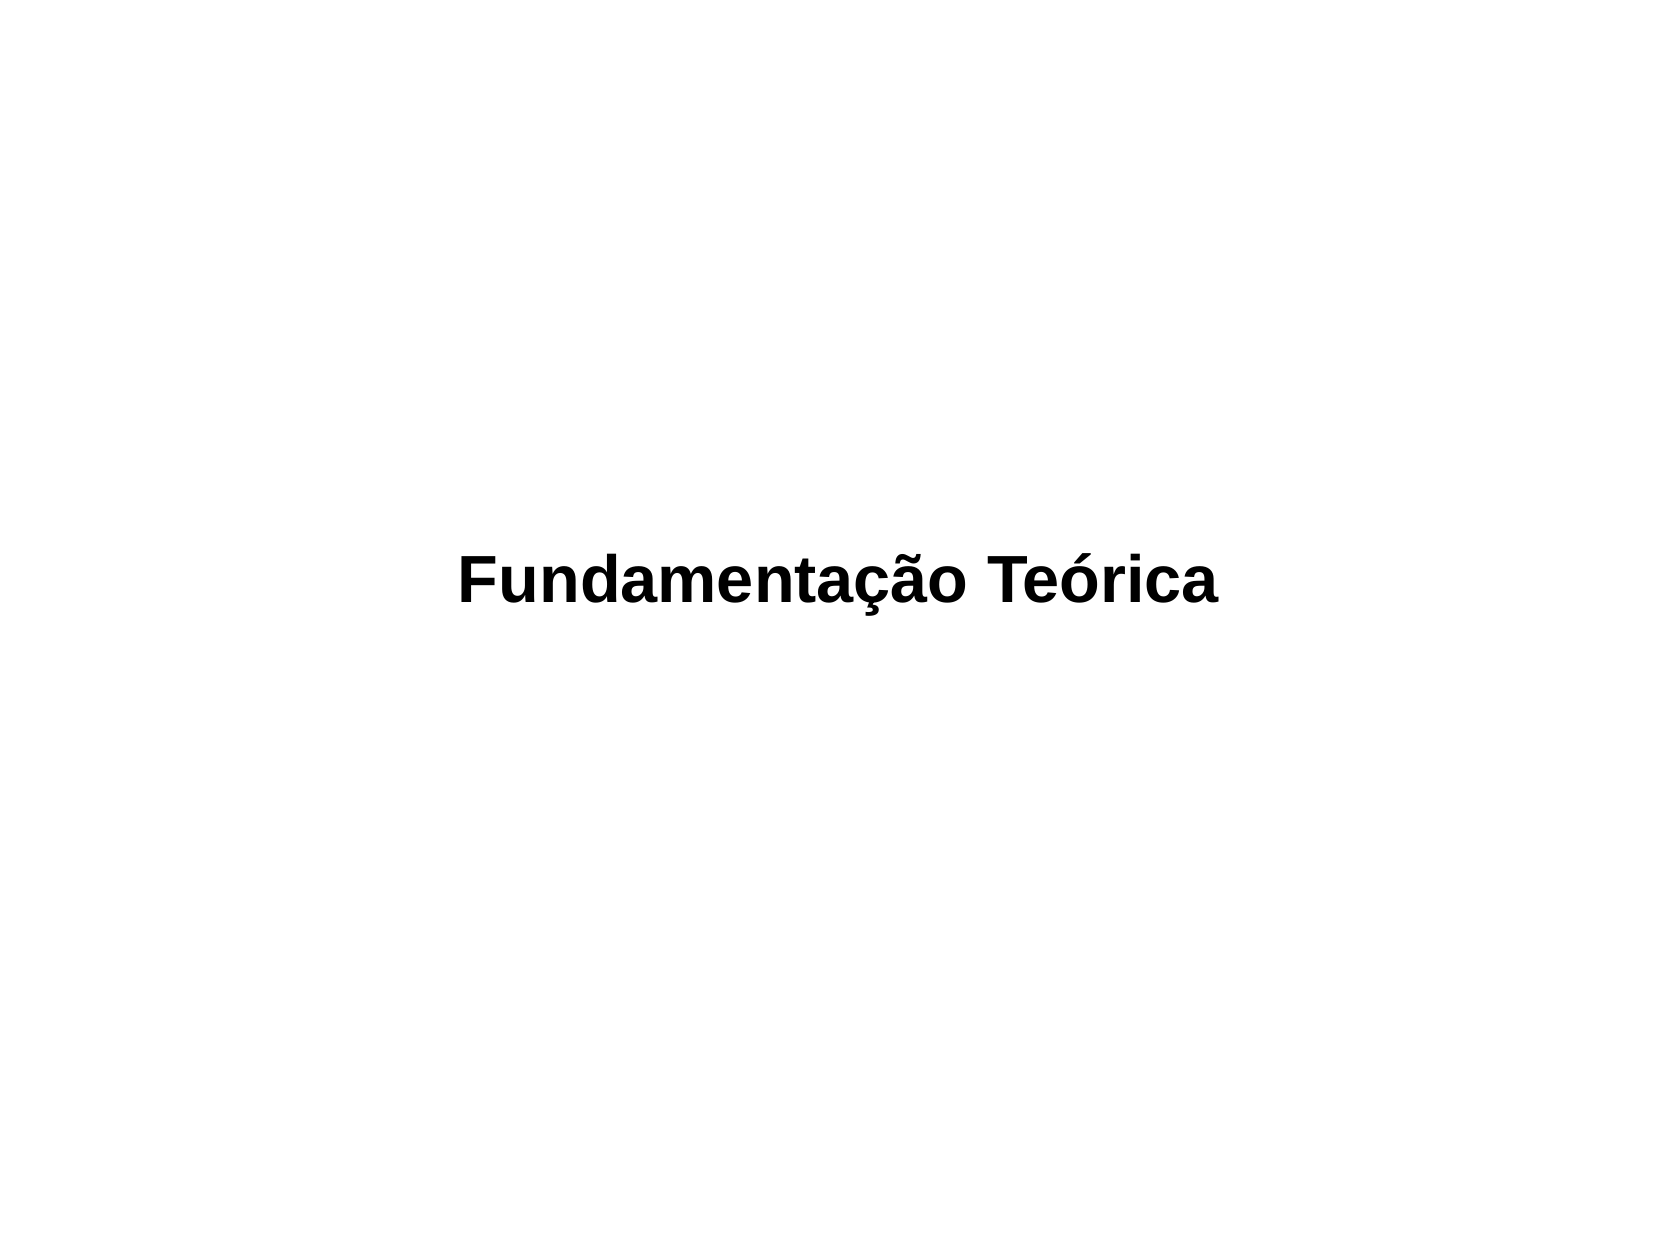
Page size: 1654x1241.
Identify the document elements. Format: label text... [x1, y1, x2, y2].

subtitle Fundamentação Teórica [82, 56, 1571, 1102]
